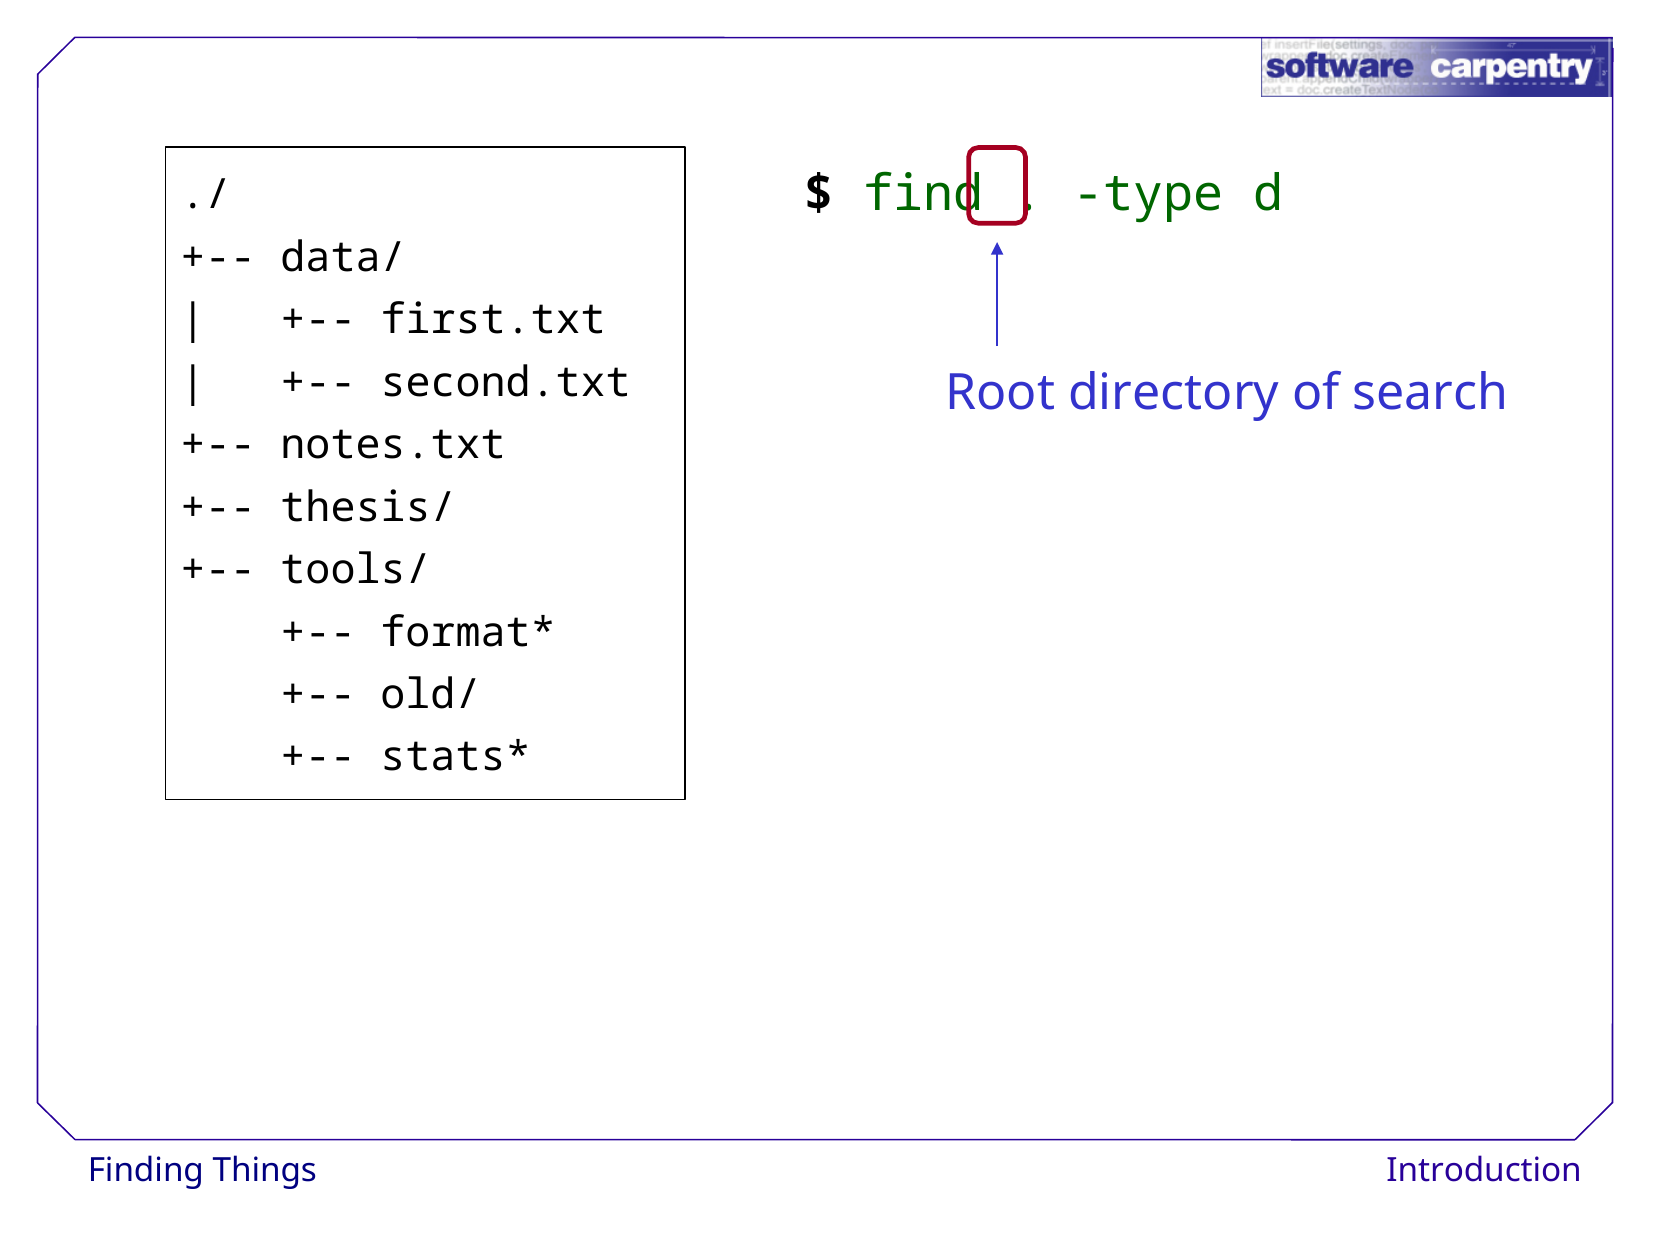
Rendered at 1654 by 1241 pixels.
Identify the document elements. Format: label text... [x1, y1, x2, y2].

text_box Root directory of search [930, 336, 1508, 432]
picture [1261, 39, 1613, 97]
text_box ./ +-- data/ | +-- first.txt | +-- second.txt +-- notes.txt +-- thesis/ +-- tools/ +-- format* +-- old/ +-- stats* [165, 147, 686, 800]
text_box $ find . -type d [789, 138, 1480, 1055]
